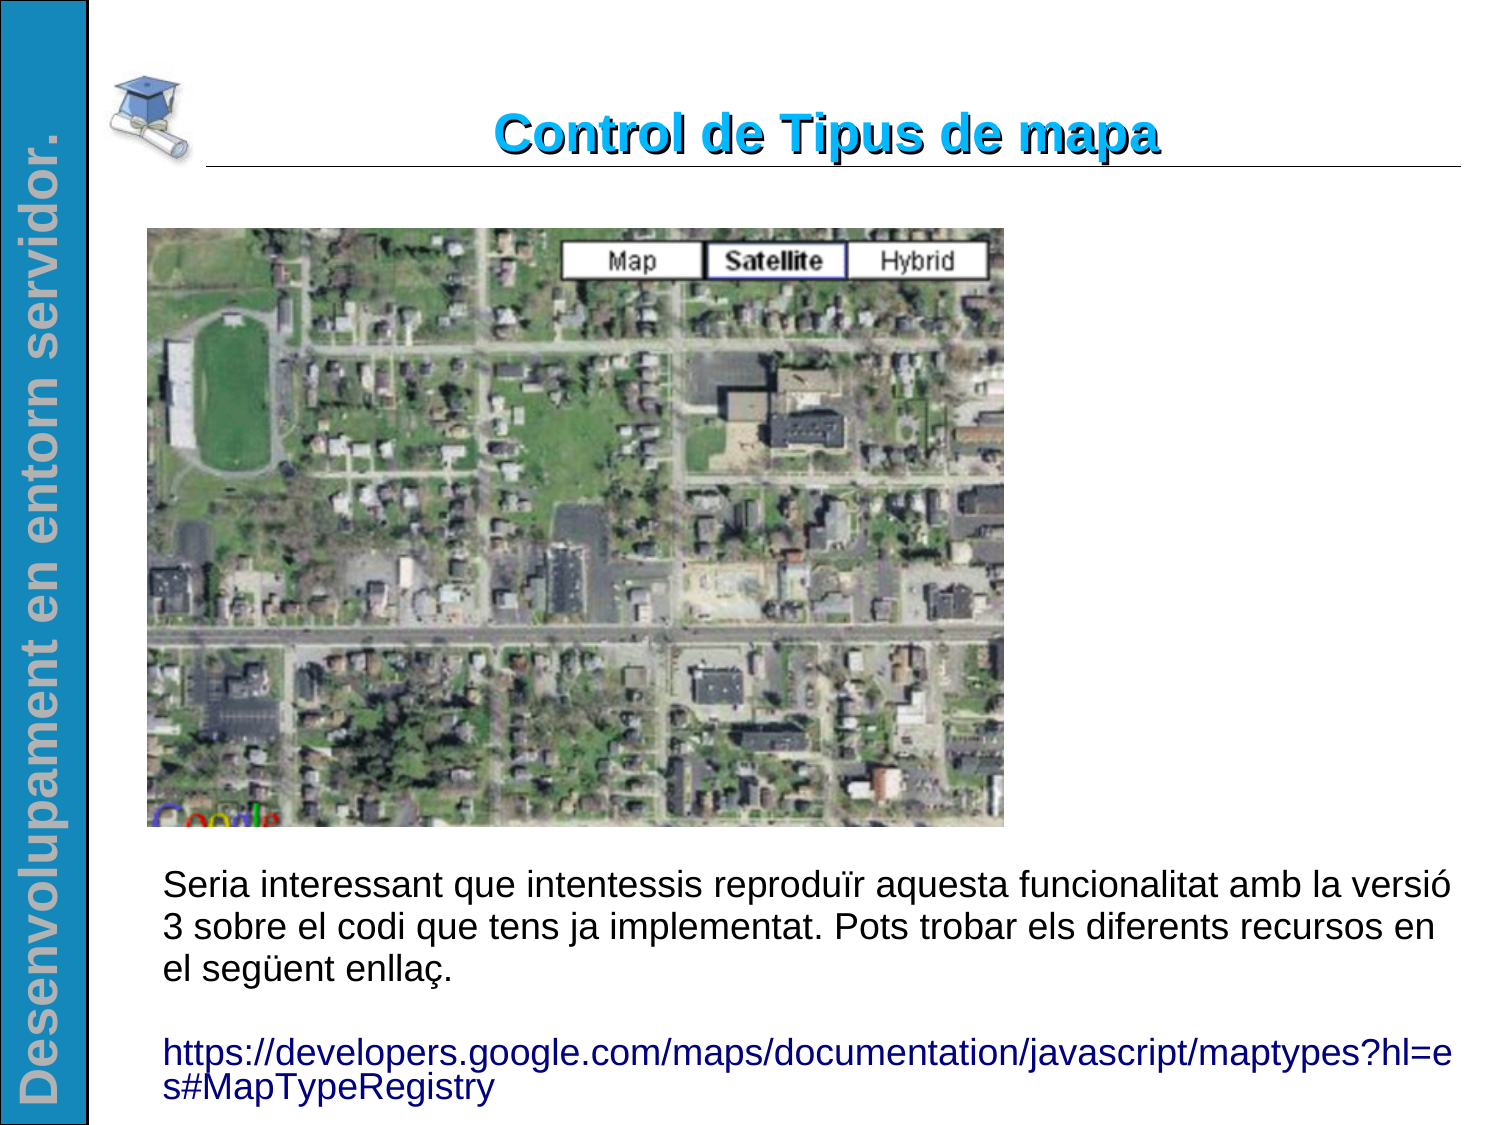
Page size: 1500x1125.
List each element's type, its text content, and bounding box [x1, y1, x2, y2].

title Control de Tipus de mapa [206, 88, 1447, 178]
picture [147, 228, 1004, 827]
text_box Seria interessant que intentessis reproduïr aquesta funcionalitat amb la versió 3 sobre el codi que tens ja implementat. Pots trobar els diferents recursos en el següent enllaç. https://developers.google.com/maps/documentation/javascript/maptypes?hl=es#MapTypeRegistry [147, 856, 1477, 1124]
picture [93, 61, 206, 174]
